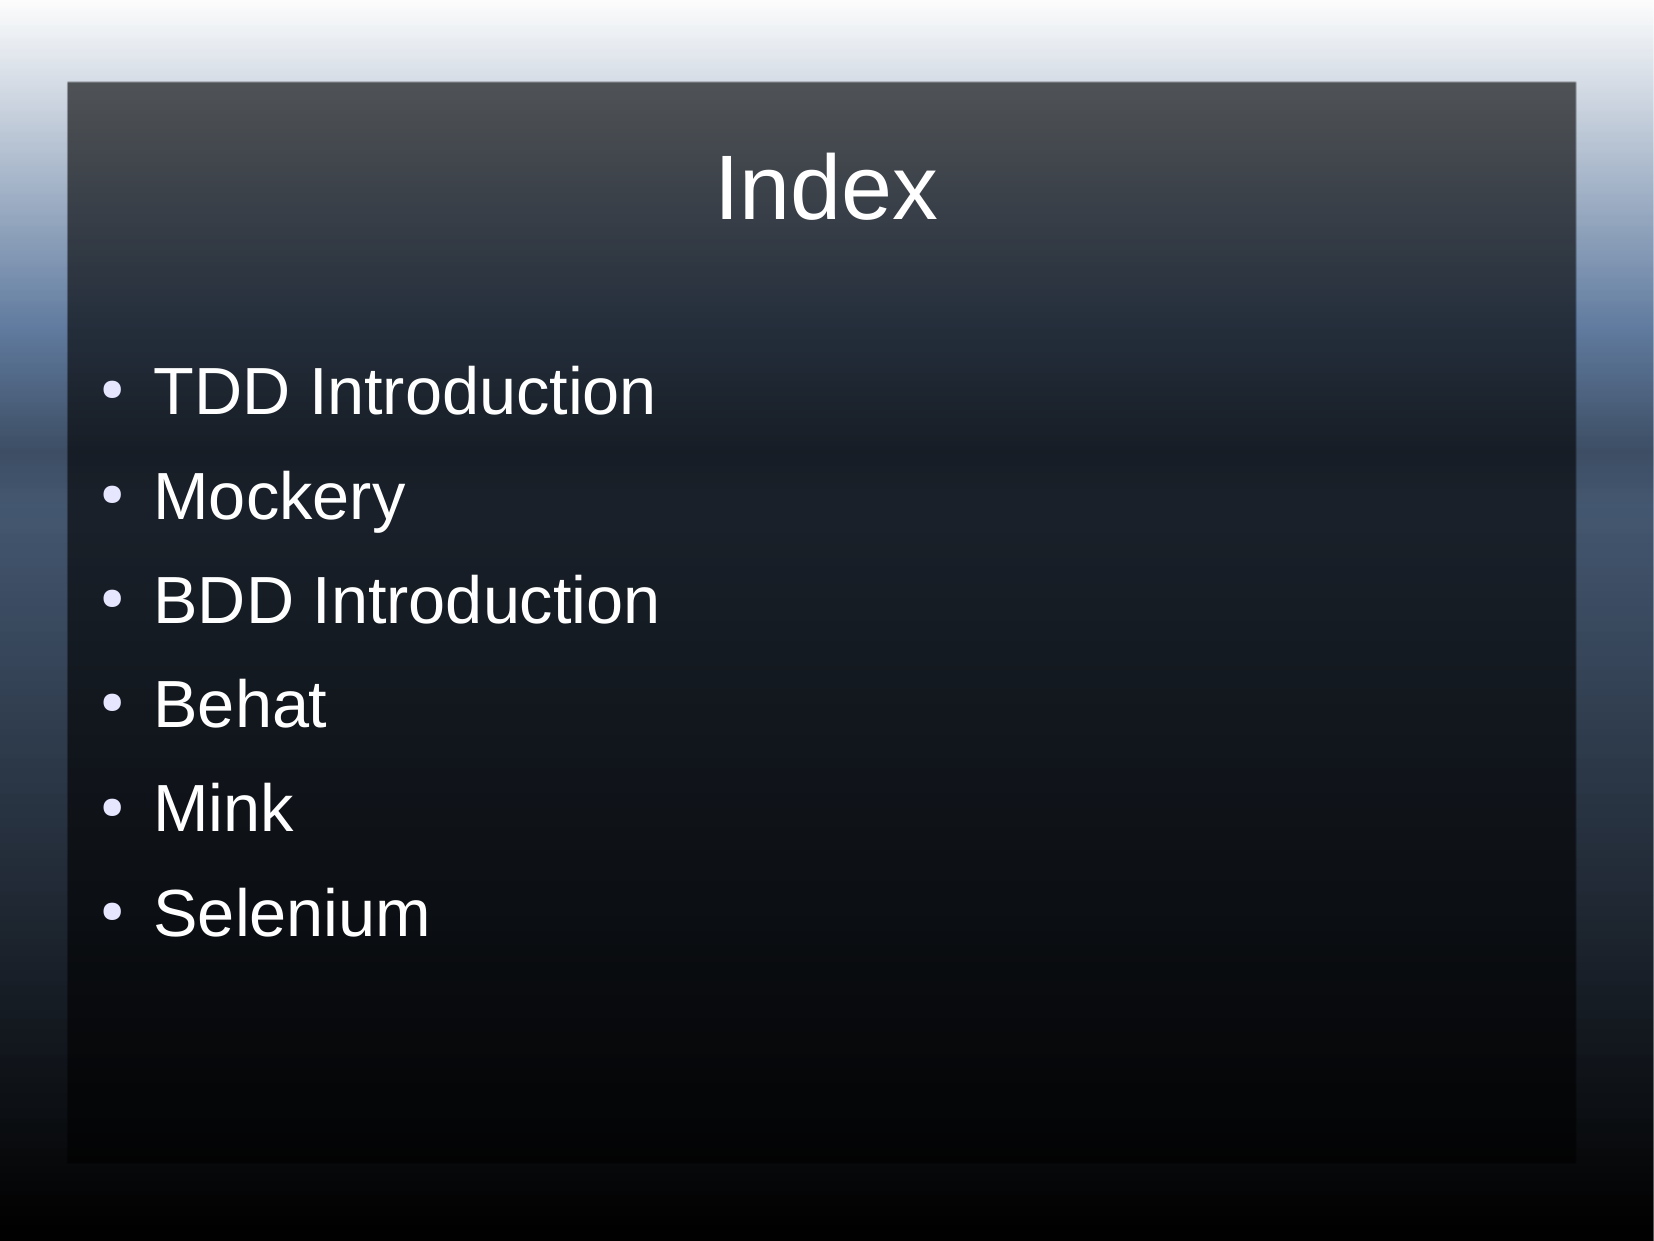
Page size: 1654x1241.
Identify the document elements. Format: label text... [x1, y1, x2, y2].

title Index [82, 84, 1571, 292]
picture [0, 0, 1654, 1241]
list TDD Introduction Mockery BDD Introduction Behat Mink Selenium [82, 354, 1571, 1074]
